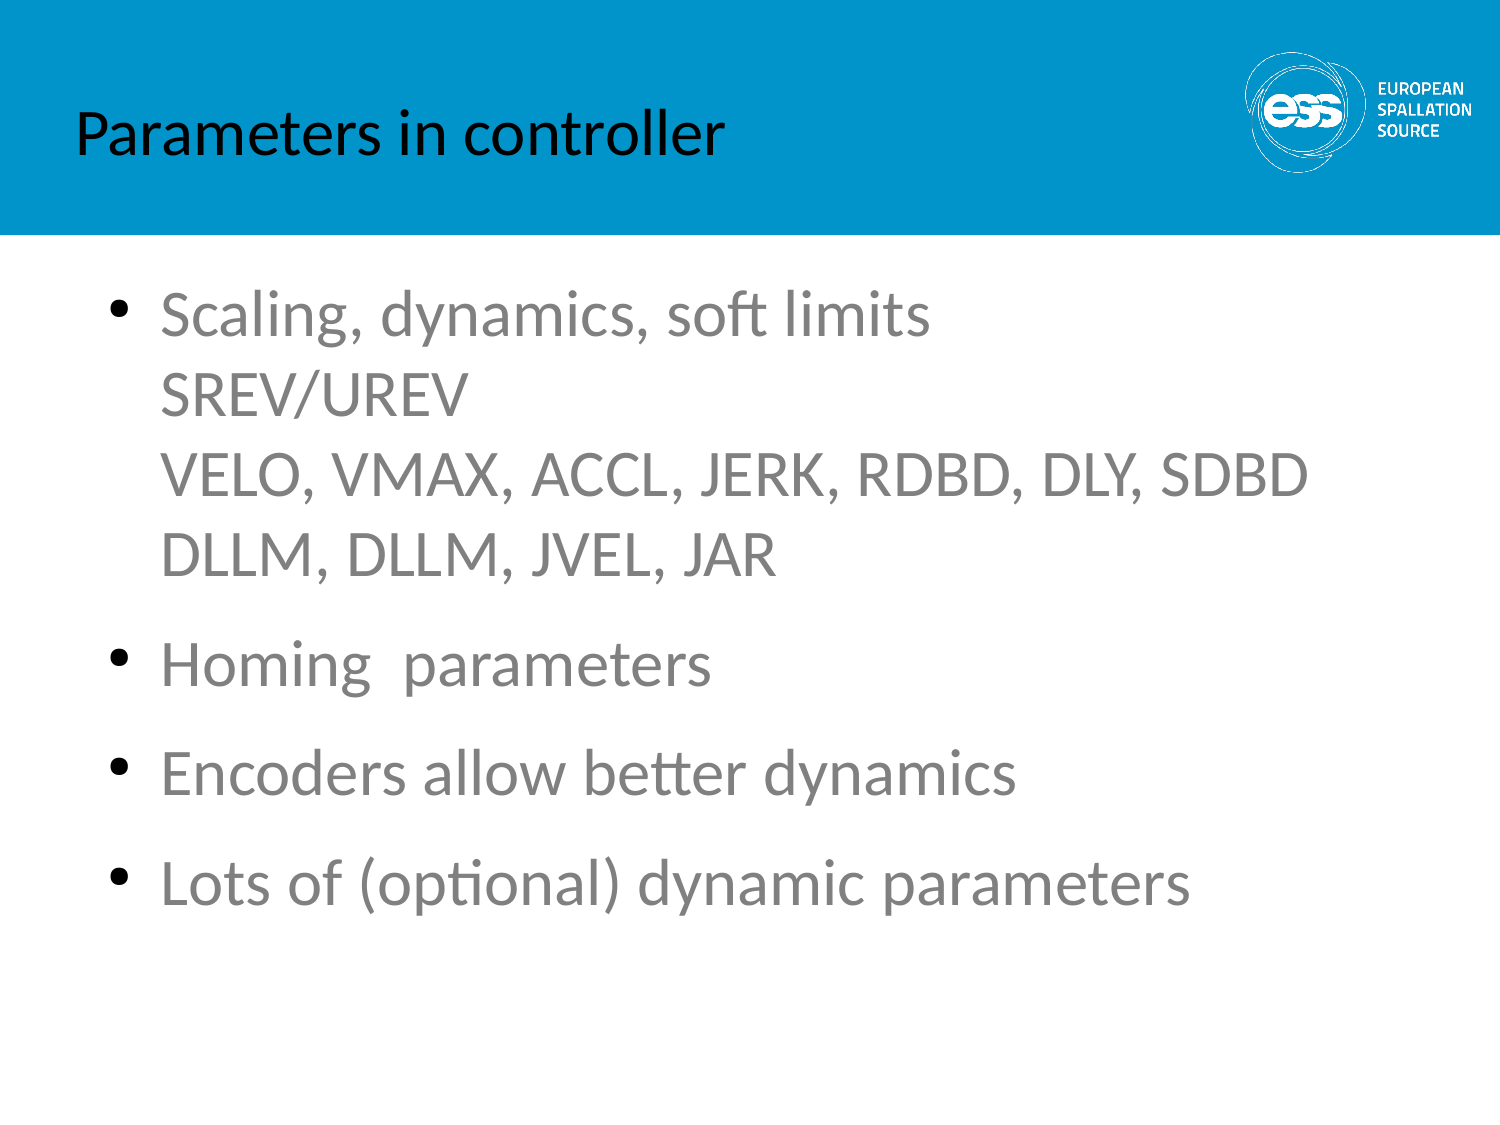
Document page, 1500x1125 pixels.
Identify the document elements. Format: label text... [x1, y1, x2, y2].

list Scaling, dynamics, soft limits SREV/UREV VELO, VMAX, ACCL, JERK, RDBD, DLY, SDBD DLLM, DLLM, JVEL, JAR Homing parameters Encoders allow better dynamics Lots of (optional) dynamic parameters [75, 262, 1426, 1005]
picture [1389, 104, 1393, 115]
picture [1264, 94, 1342, 127]
picture [1398, 109, 1406, 115]
picture [1409, 104, 1415, 115]
picture [1423, 83, 1430, 94]
picture [1418, 104, 1423, 115]
picture [1422, 125, 1428, 134]
picture [1400, 83, 1407, 94]
picture [1432, 125, 1438, 136]
picture [1454, 83, 1458, 94]
picture [1436, 104, 1444, 115]
picture [1443, 86, 1450, 93]
picture [1379, 83, 1385, 94]
title Parameters in controller [75, 45, 1247, 233]
